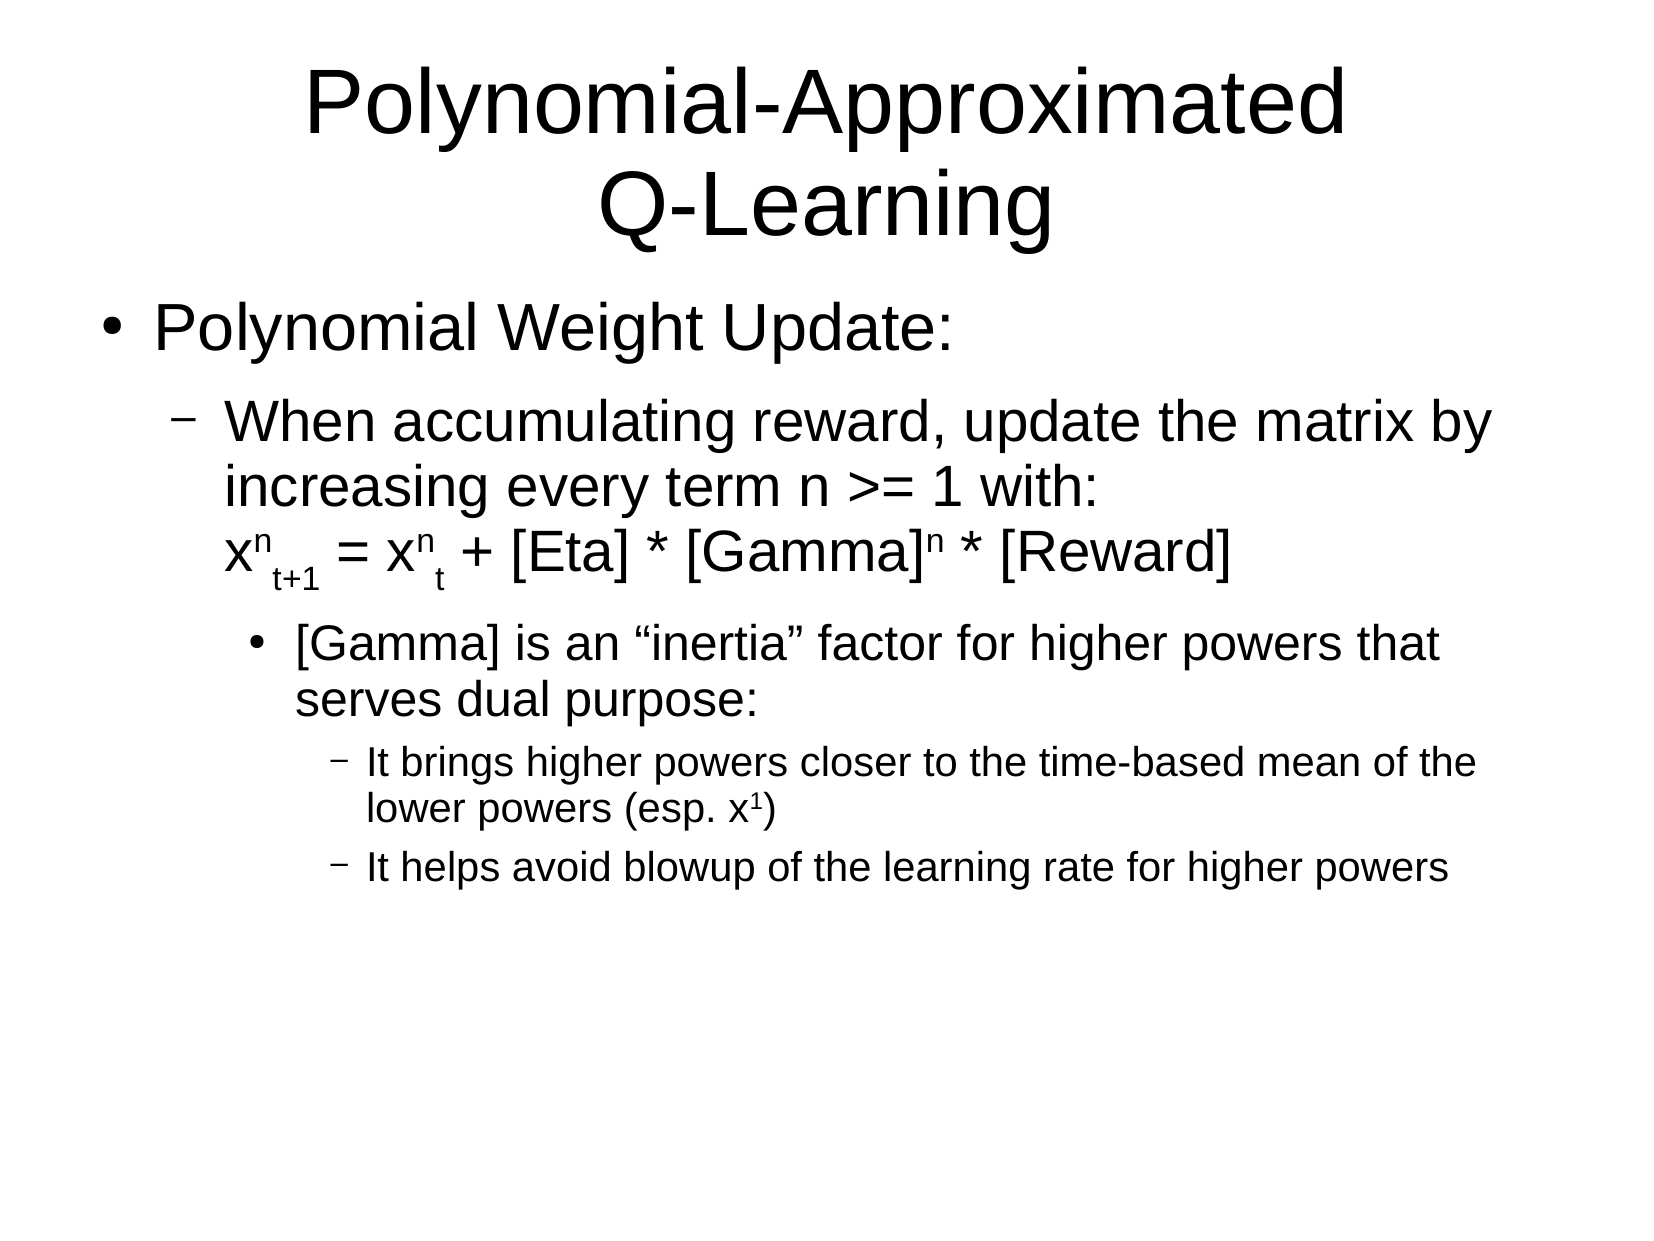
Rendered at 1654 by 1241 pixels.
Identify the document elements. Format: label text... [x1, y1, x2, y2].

title Polynomial-Approximated Q-Learning [82, 49, 1571, 257]
list Polynomial Weight Update: When accumulating reward, update the matrix by increasing every term n >= 1 with: xnt+1 = xnt + [Eta] * [Gamma]n * [Reward] [Gamma] is an “inertia” factor for higher powers that serves dual purpose: It brings higher powers closer to the time-based mean of the lower powers (esp. x1) It helps avoid blowup of the learning rate for higher powers [82, 290, 1571, 1010]
